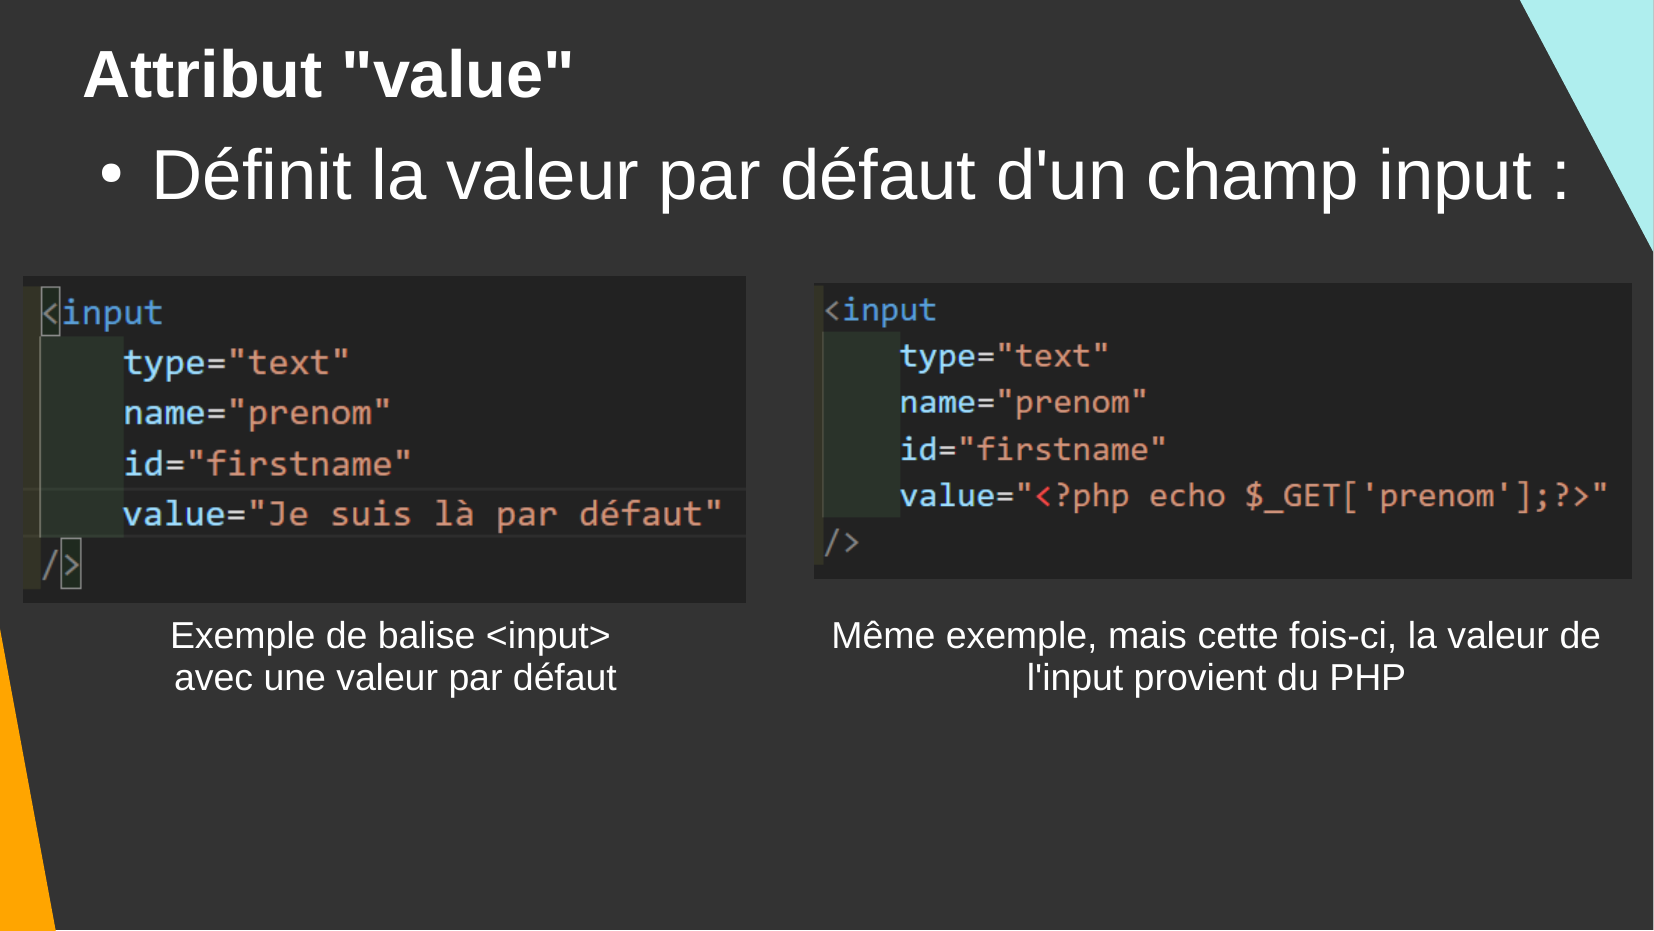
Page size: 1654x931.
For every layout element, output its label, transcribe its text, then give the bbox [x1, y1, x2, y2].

title Attribut "value" [82, 37, 1571, 114]
picture [23, 276, 746, 603]
text_box [1519, 0, 1654, 254]
picture [814, 283, 1632, 579]
title Exemple de balise <input> avec une valeur par défaut [141, 614, 650, 699]
text_box [0, 628, 56, 931]
list Définit la valeur par défaut d'un champ input : [80, 135, 1605, 308]
title Même exemple, mais cette fois-ci, la valeur de l'input provient du PHP [814, 614, 1619, 709]
